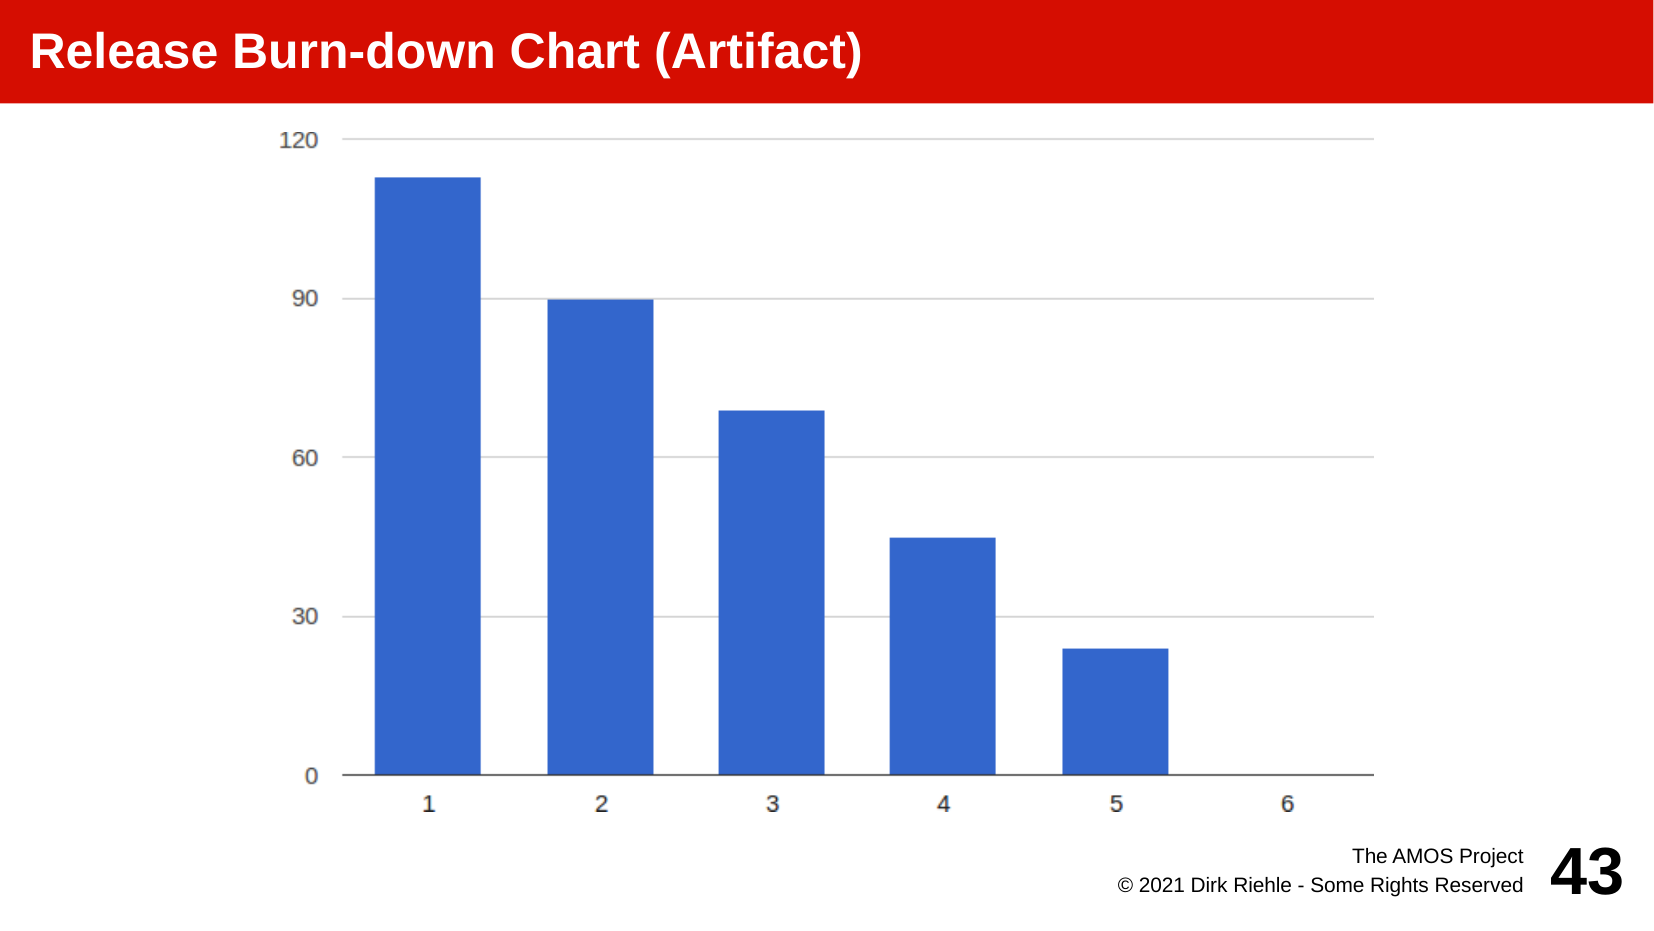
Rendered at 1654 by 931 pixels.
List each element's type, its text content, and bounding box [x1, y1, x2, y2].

picture [279, 132, 1374, 813]
title Release Burn-down Chart (Artifact) [0, 0, 1654, 104]
